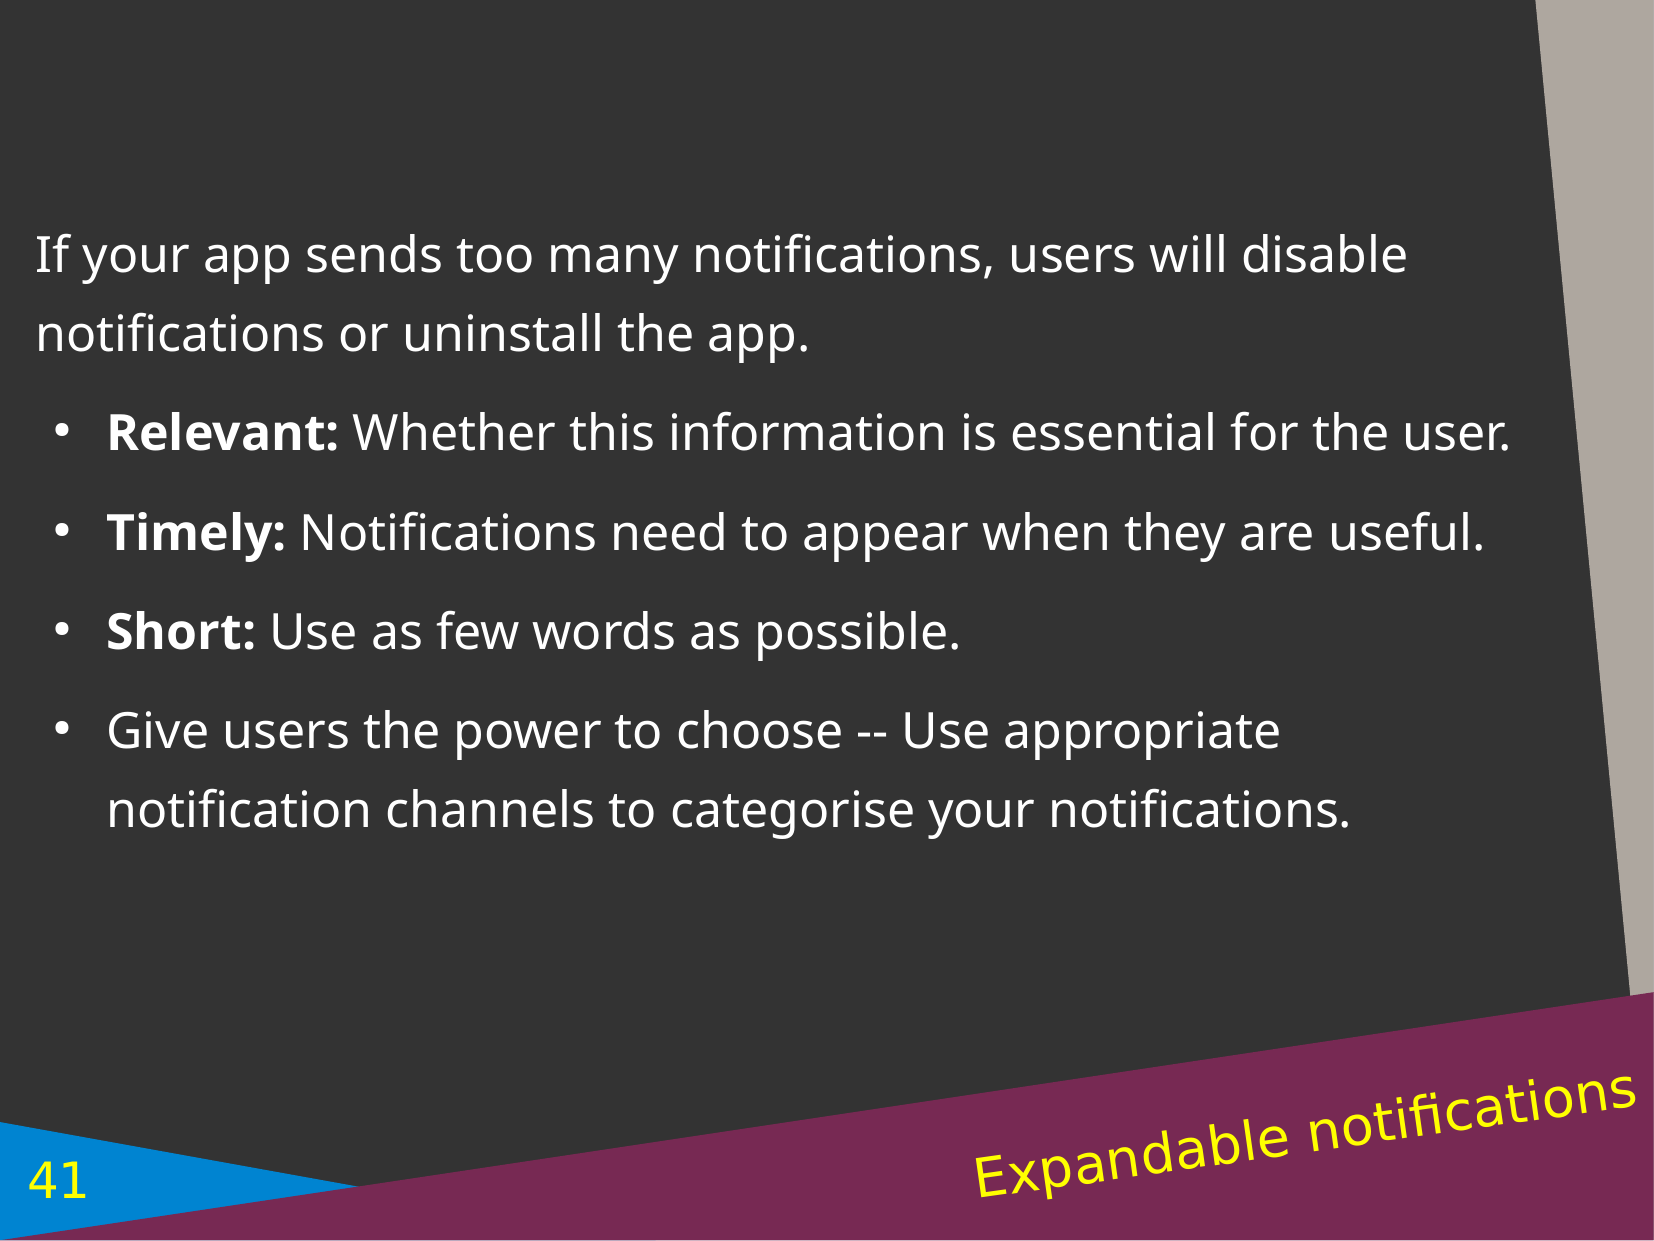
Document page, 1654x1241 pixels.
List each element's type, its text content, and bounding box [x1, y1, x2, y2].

title Expandable notifications [956, 995, 1654, 1241]
list If your app sends too many notifications, users will disable notifications or uninstall the app. Relevant: Whether this information is essential for the user. Timely: Notifications need to appear when they are useful. Short: Use as few words as possible. Give users the power to choose -- Use appropriate notification channels to categorise your notifications. [35, 59, 1524, 993]
